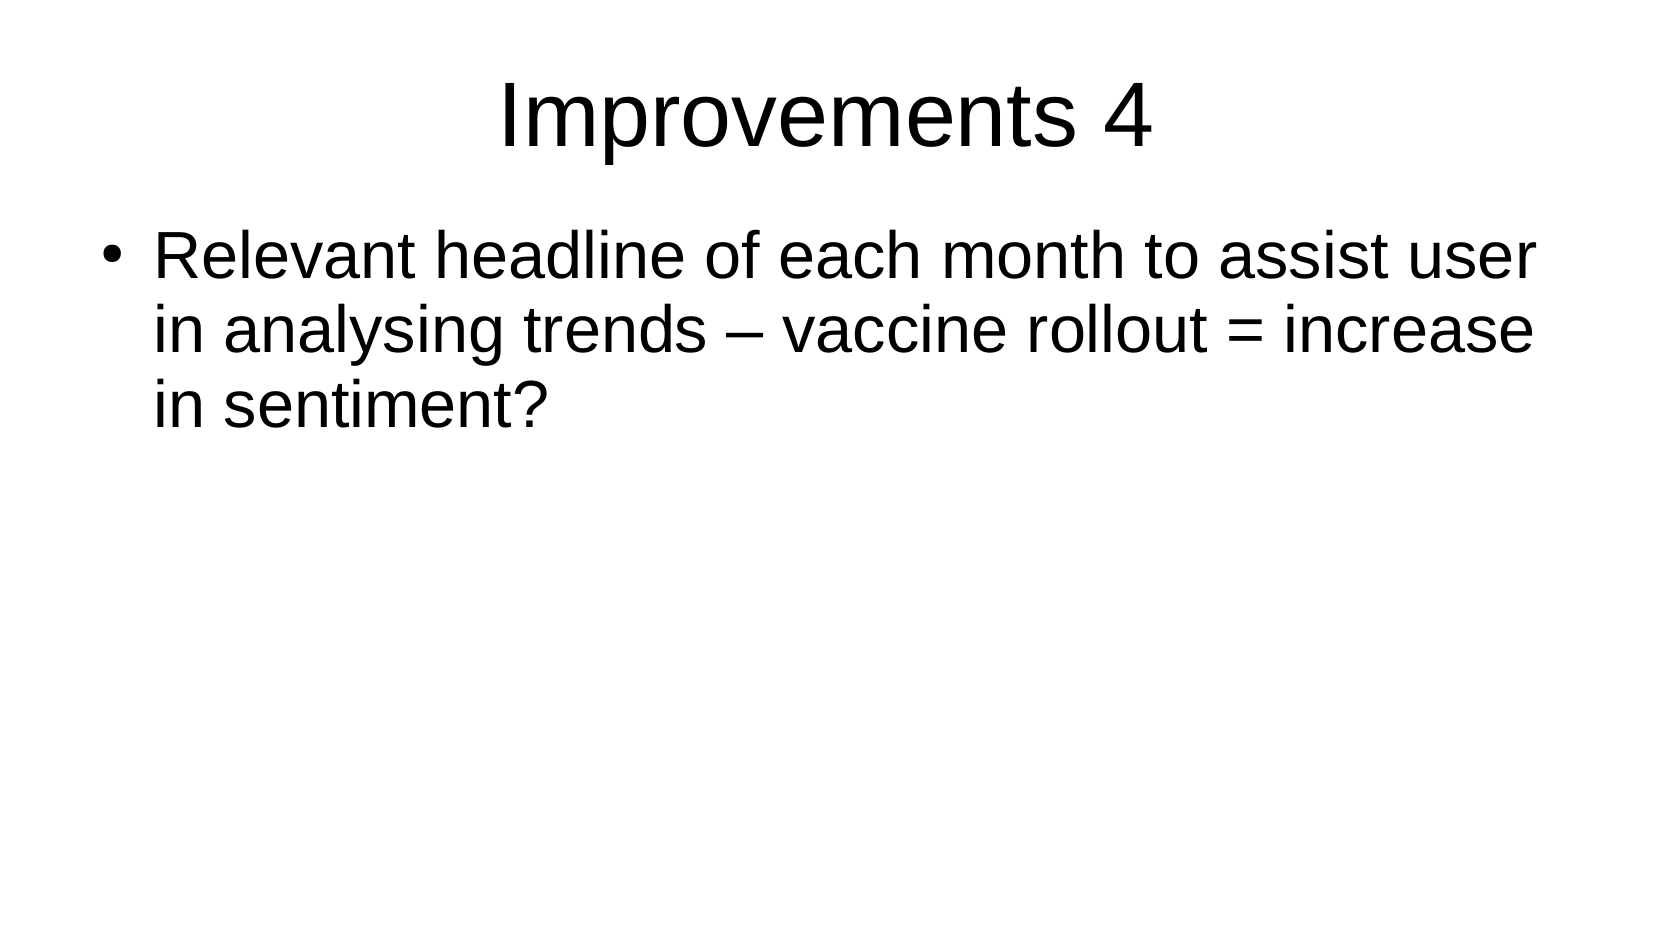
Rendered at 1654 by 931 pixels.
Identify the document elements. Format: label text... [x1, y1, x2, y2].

title Improvements 4 [82, 37, 1571, 193]
list Relevant headline of each month to assist user in analysing trends – vaccine rollout = increase in sentiment? [82, 217, 1571, 758]
